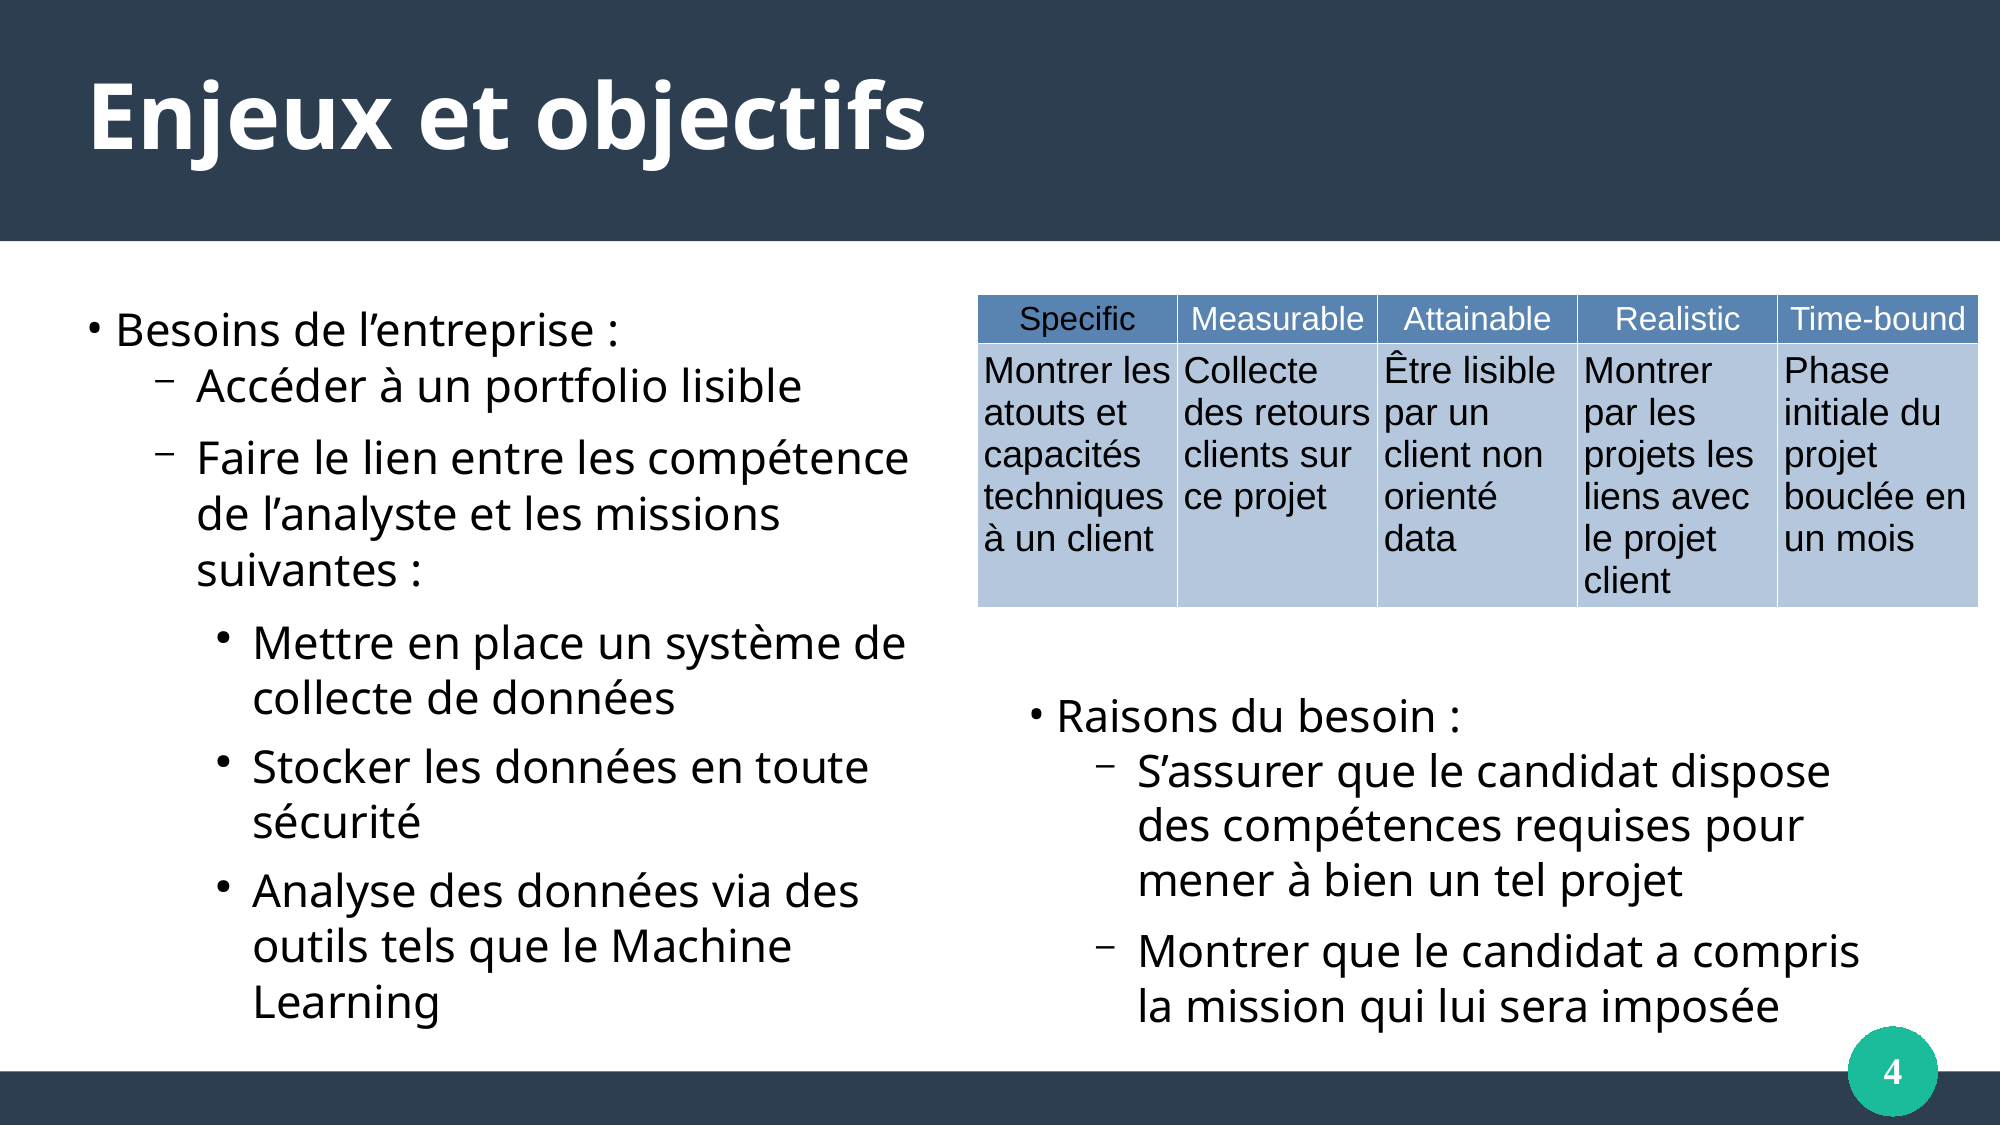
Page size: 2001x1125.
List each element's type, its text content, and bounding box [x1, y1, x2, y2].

list Raisons du besoin : S’assurer que le candidat dispose des compétences requises pour mener à bien un tel projet Montrer que le candidat a compris la mission qui lui sera imposée [1013, 620, 1920, 1046]
table_cell Montrer par les projets les liens avec le projet client [1578, 344, 1777, 607]
table_cell Collecte des retours clients sur ce projet [1178, 344, 1377, 607]
table_cell Être lisible par un client non orienté data [1378, 344, 1577, 607]
title Enjeux et objectifs [71, 44, 1929, 188]
table_cell Montrer les atouts et capacités techniques à un client [978, 344, 1177, 607]
table_header Measurable [1178, 295, 1377, 343]
list Besoins de l’entreprise : Accéder à un portfolio lisible Faire le lien entre les compétence de l’analyste et les missions suivantes : Mettre en place un système de collecte de données Stocker les données en toute sécurité Analyse des données via des outils tels que le Machine Learning [71, 294, 978, 1045]
table_header Time-bound [1778, 295, 1978, 343]
table_header Realistic [1578, 295, 1777, 343]
table_header Attainable [1378, 295, 1577, 343]
table_cell Phase initiale du projet bouclée en un mois [1778, 344, 1978, 607]
table_header Specific [978, 295, 1177, 343]
